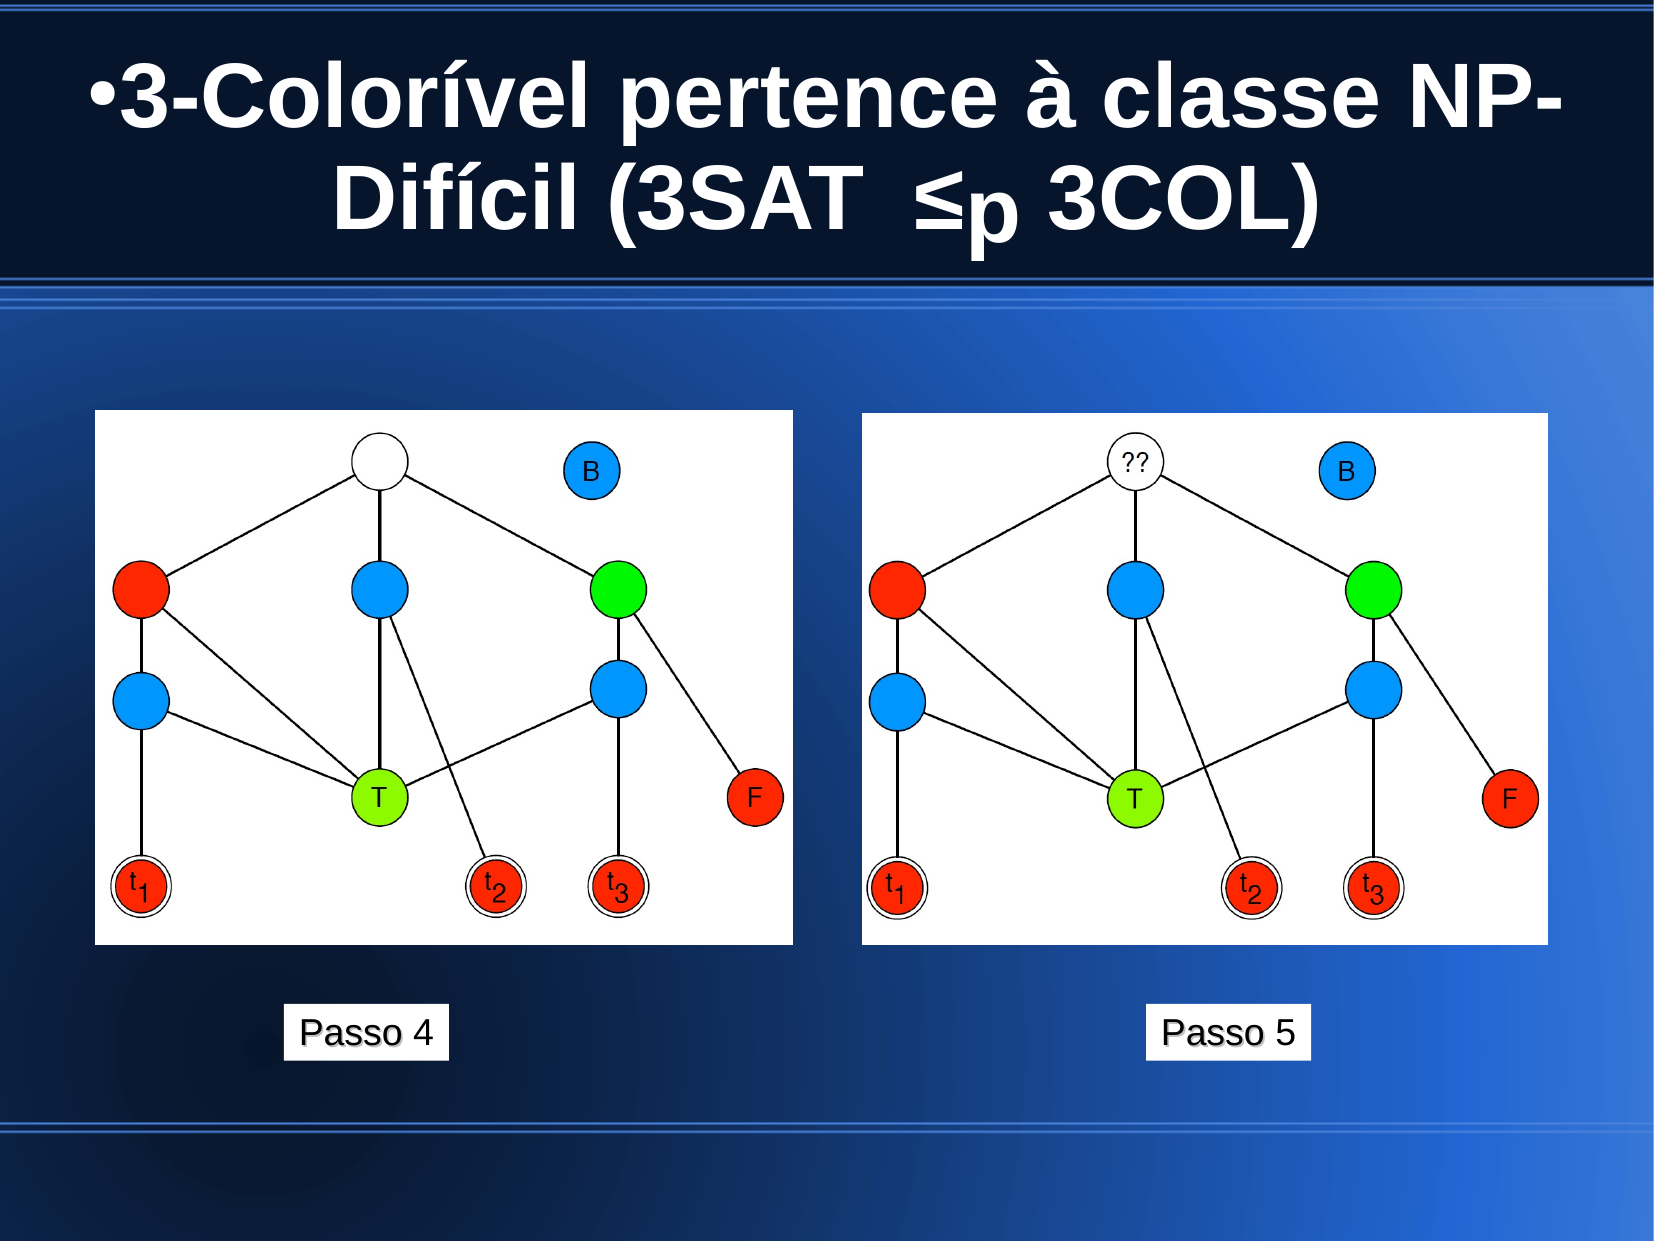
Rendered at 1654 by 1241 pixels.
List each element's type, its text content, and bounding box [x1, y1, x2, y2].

title 3-Colorível pertence à classe NP-Difícil (3SAT ≤p 3COL) [82, 44, 1571, 262]
list [82, 355, 1571, 1094]
text_box Passo 4 [283, 1003, 449, 1061]
text_box Passo 5 [1146, 1003, 1312, 1061]
picture [0, 0, 1654, 1241]
